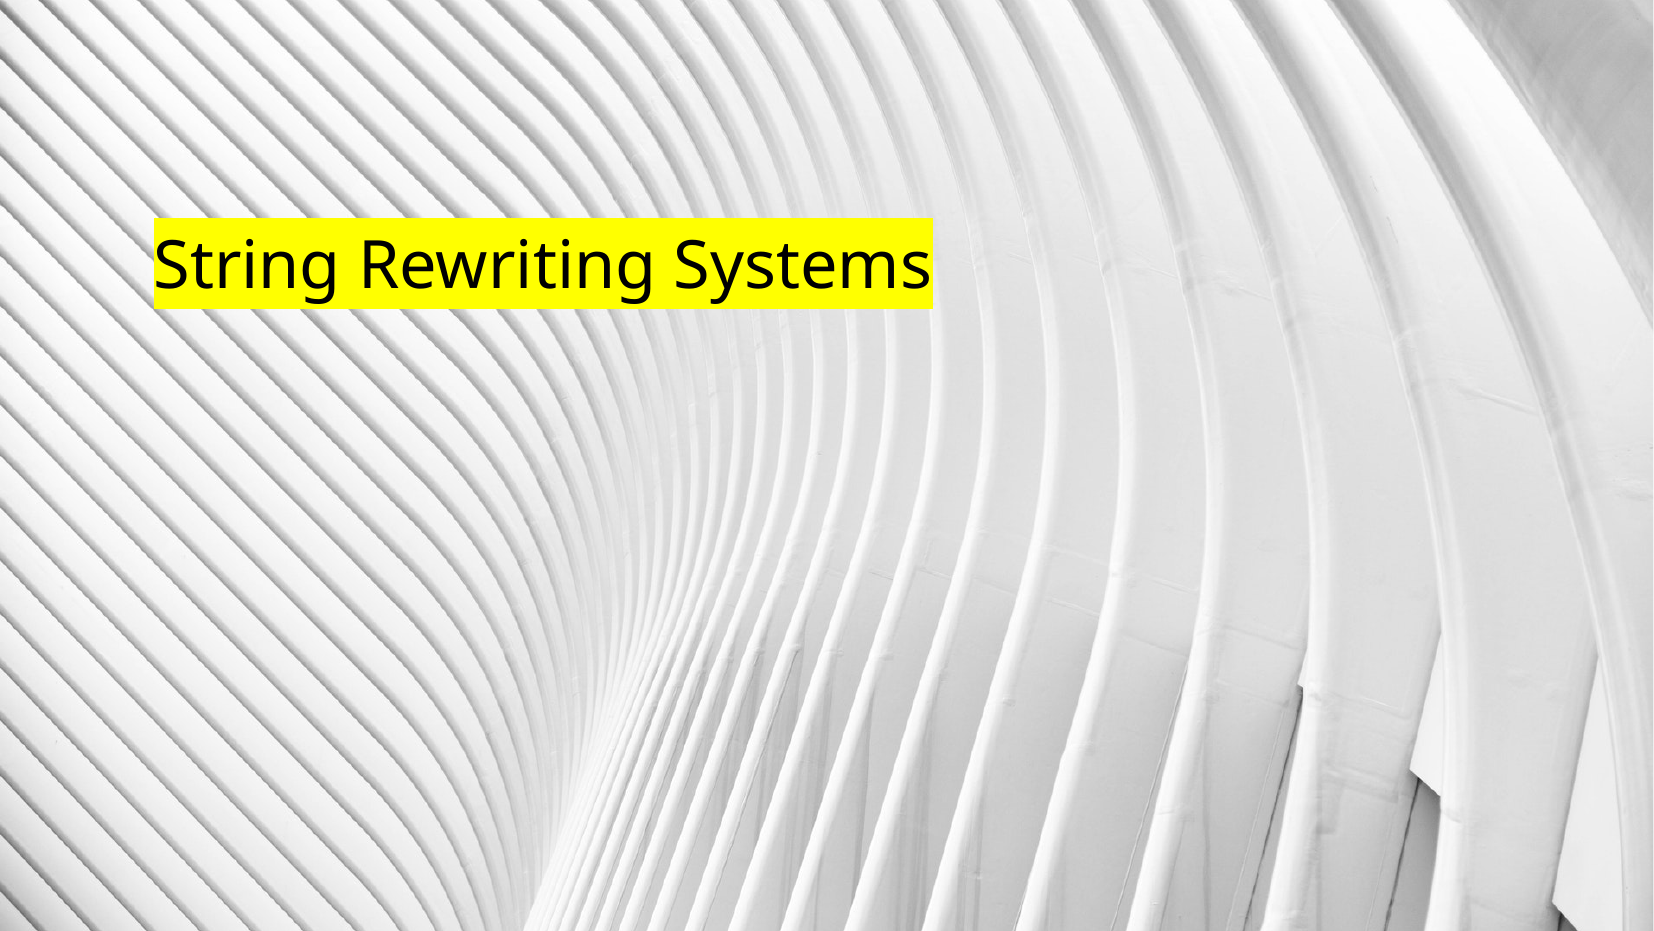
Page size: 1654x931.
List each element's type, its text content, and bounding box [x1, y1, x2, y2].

list String Rewriting Systems [82, 217, 1571, 758]
picture [0, 0, 1654, 931]
